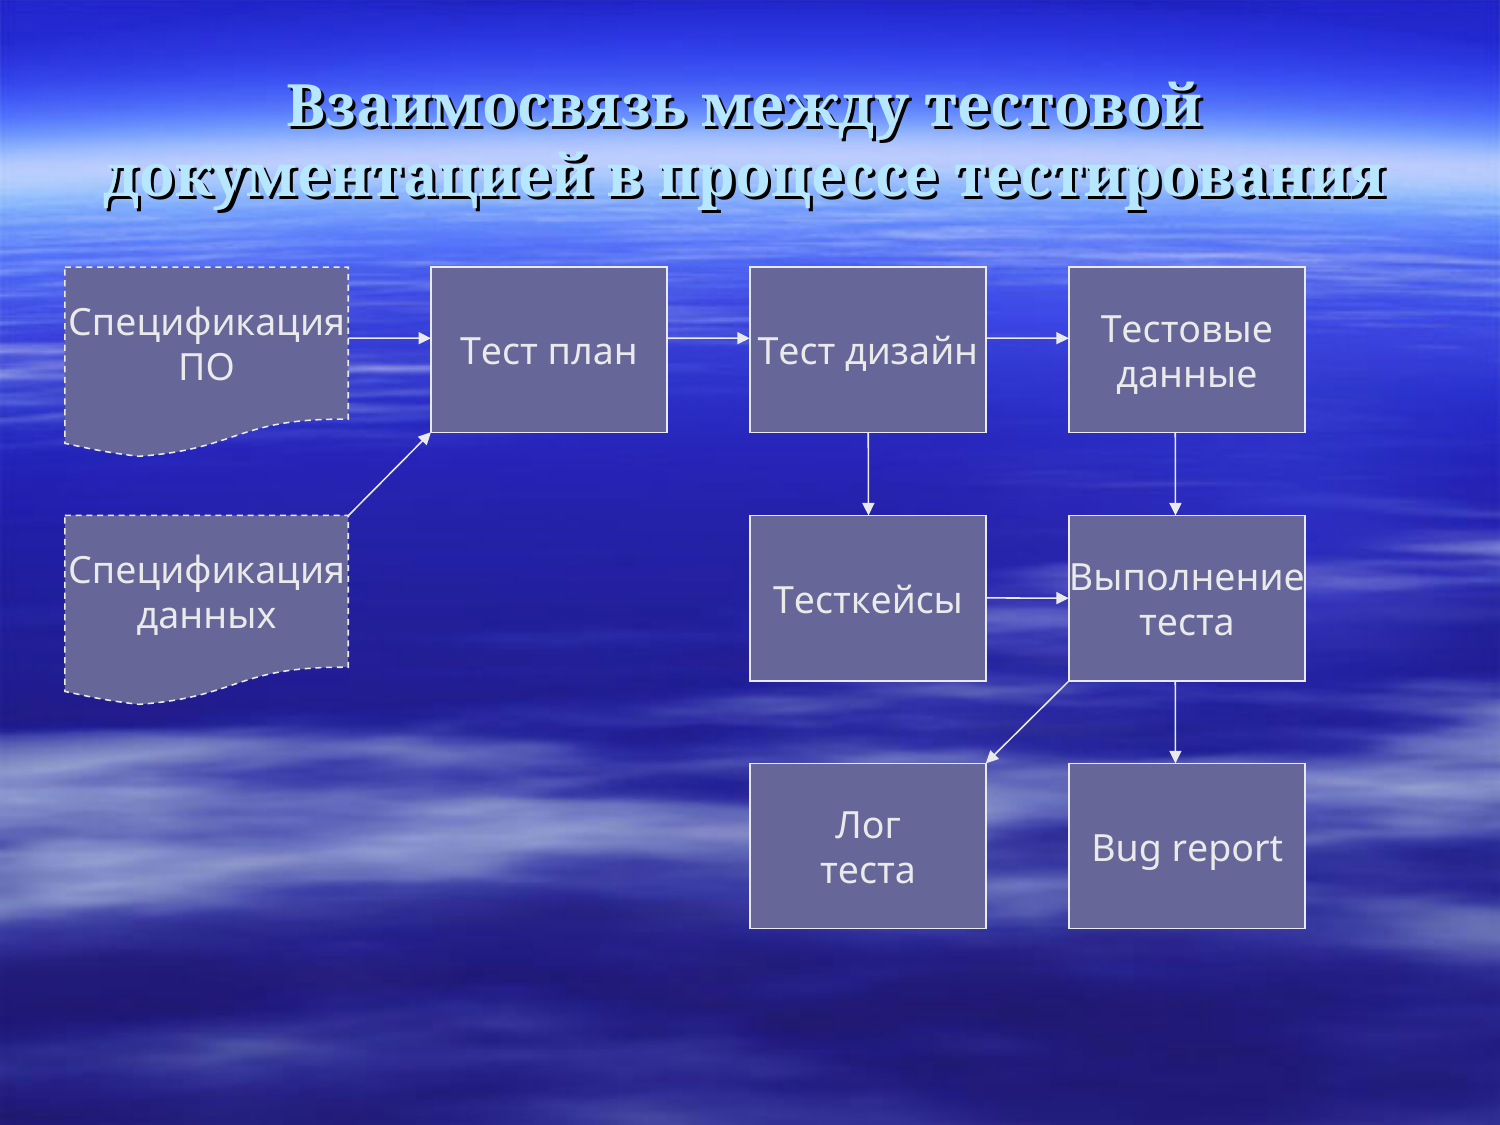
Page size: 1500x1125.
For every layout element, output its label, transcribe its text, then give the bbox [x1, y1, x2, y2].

title Взаимосвязь между тестовой документацией в процессе тестирования [64, 44, 1425, 232]
text_box Спецификация ПО [64, 267, 349, 457]
text_box Спецификация данных [64, 515, 349, 705]
text_box Лог теста [750, 763, 987, 929]
text_box Тесткейсы [750, 515, 987, 681]
text_box Тест план [430, 267, 668, 433]
text_box Выполнение теста [1069, 515, 1306, 681]
text_box Тест дизайн [750, 267, 987, 433]
picture [0, 0, 1500, 1125]
text_box Bug report [1069, 763, 1306, 929]
text_box Тестовые данные [1069, 267, 1306, 433]
